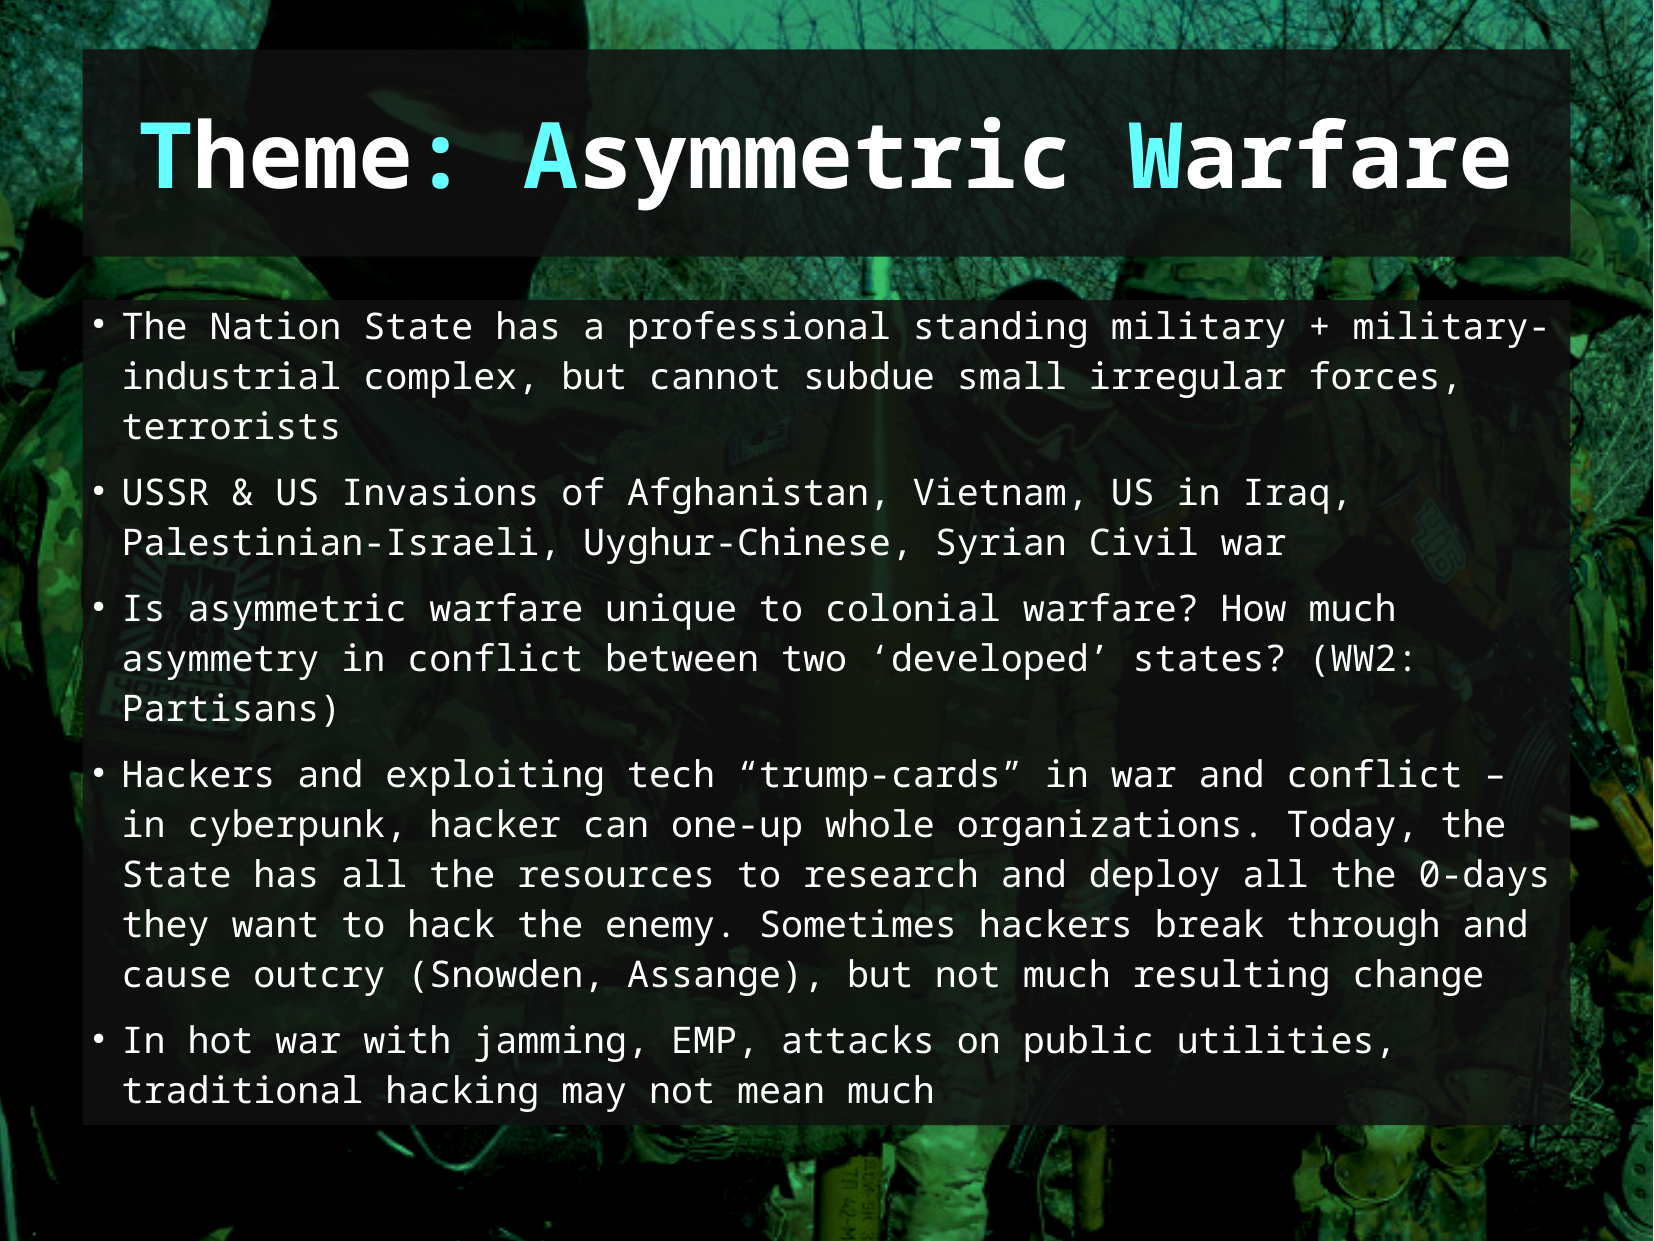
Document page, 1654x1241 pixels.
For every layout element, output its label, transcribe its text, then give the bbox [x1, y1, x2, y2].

picture [0, 0, 1653, 1241]
list The Nation State has a professional standing military + military-industrial complex, but cannot subdue small irregular forces, terrorists USSR & US Invasions of Afghanistan, Vietnam, US in Iraq, Palestinian-Israeli, Uyghur-Chinese, Syrian Civil war Is asymmetric warfare unique to colonial warfare? How much asymmetry in conflict between two ‘developed’ states? (WW2: Partisans) Hackers and exploiting tech “trump-cards” in war and conflict – in cyberpunk, hacker can one-up whole organizations. Today, the State has all the resources to research and deploy all the 0-days they want to hack the enemy. Sometimes hackers break through and cause outcry (Snowden, Assange), but not much resulting change In hot war with jamming, EMP, attacks on public utilities, traditional hacking may not mean much [82, 300, 1571, 1126]
title Theme: Asymmetric Warfare [82, 49, 1571, 257]
